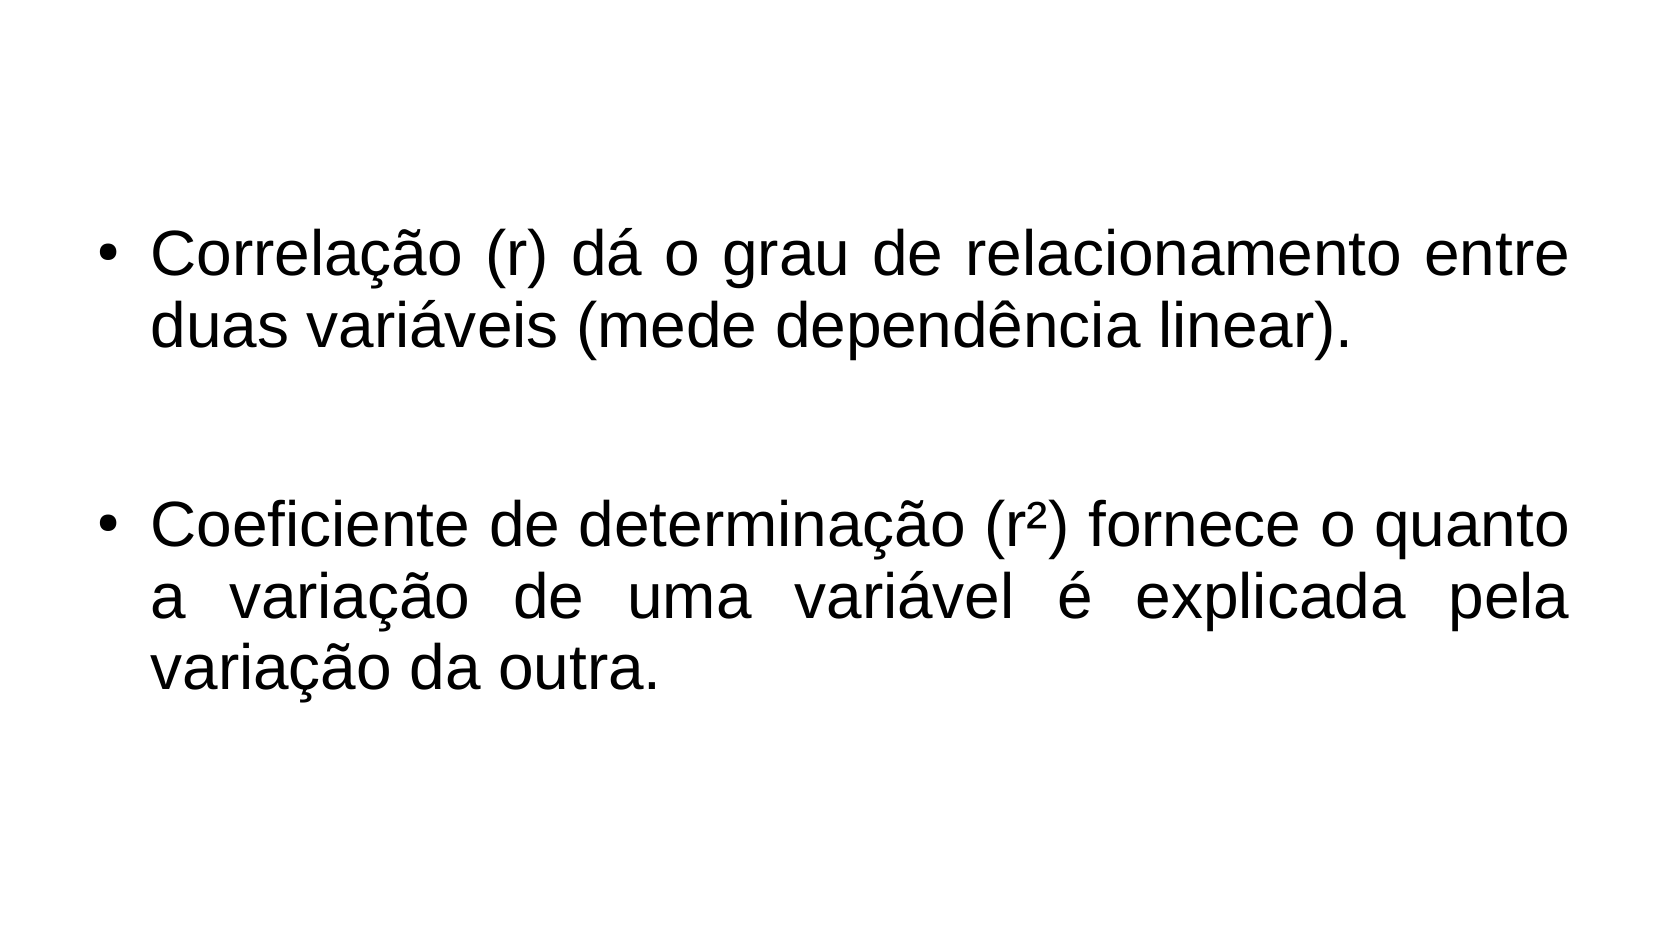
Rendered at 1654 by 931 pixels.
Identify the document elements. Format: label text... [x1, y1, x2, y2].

list Correlação (r) dá o grau de relacionamento entre duas variáveis (mede dependência linear). Coeficiente de determinação (r²) fornece o quanto a variação de uma variável é explicada pela variação da outra. [82, 217, 1571, 758]
